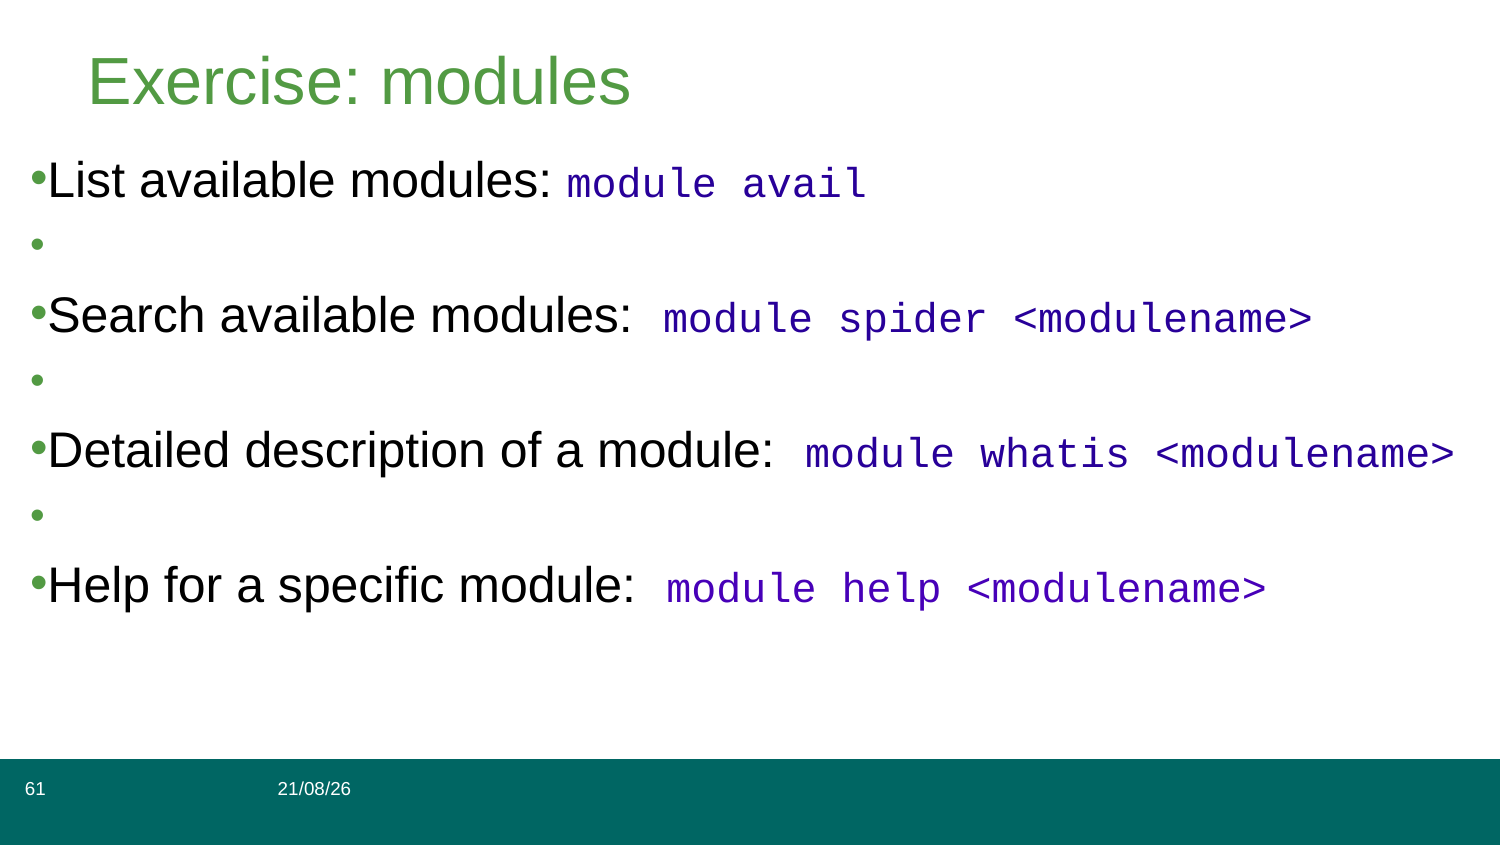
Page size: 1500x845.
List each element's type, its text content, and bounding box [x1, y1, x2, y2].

list List available modules: module avail Search available modules: module spider <modulename> Detailed description of a module: module whatis <modulename> Help for a specific module: module help <modulename> [30, 147, 1500, 683]
title Exercise: modules [87, 37, 1426, 132]
text_box 05/05/18 [277, 776, 553, 799]
text_box <number> [24, 776, 76, 799]
